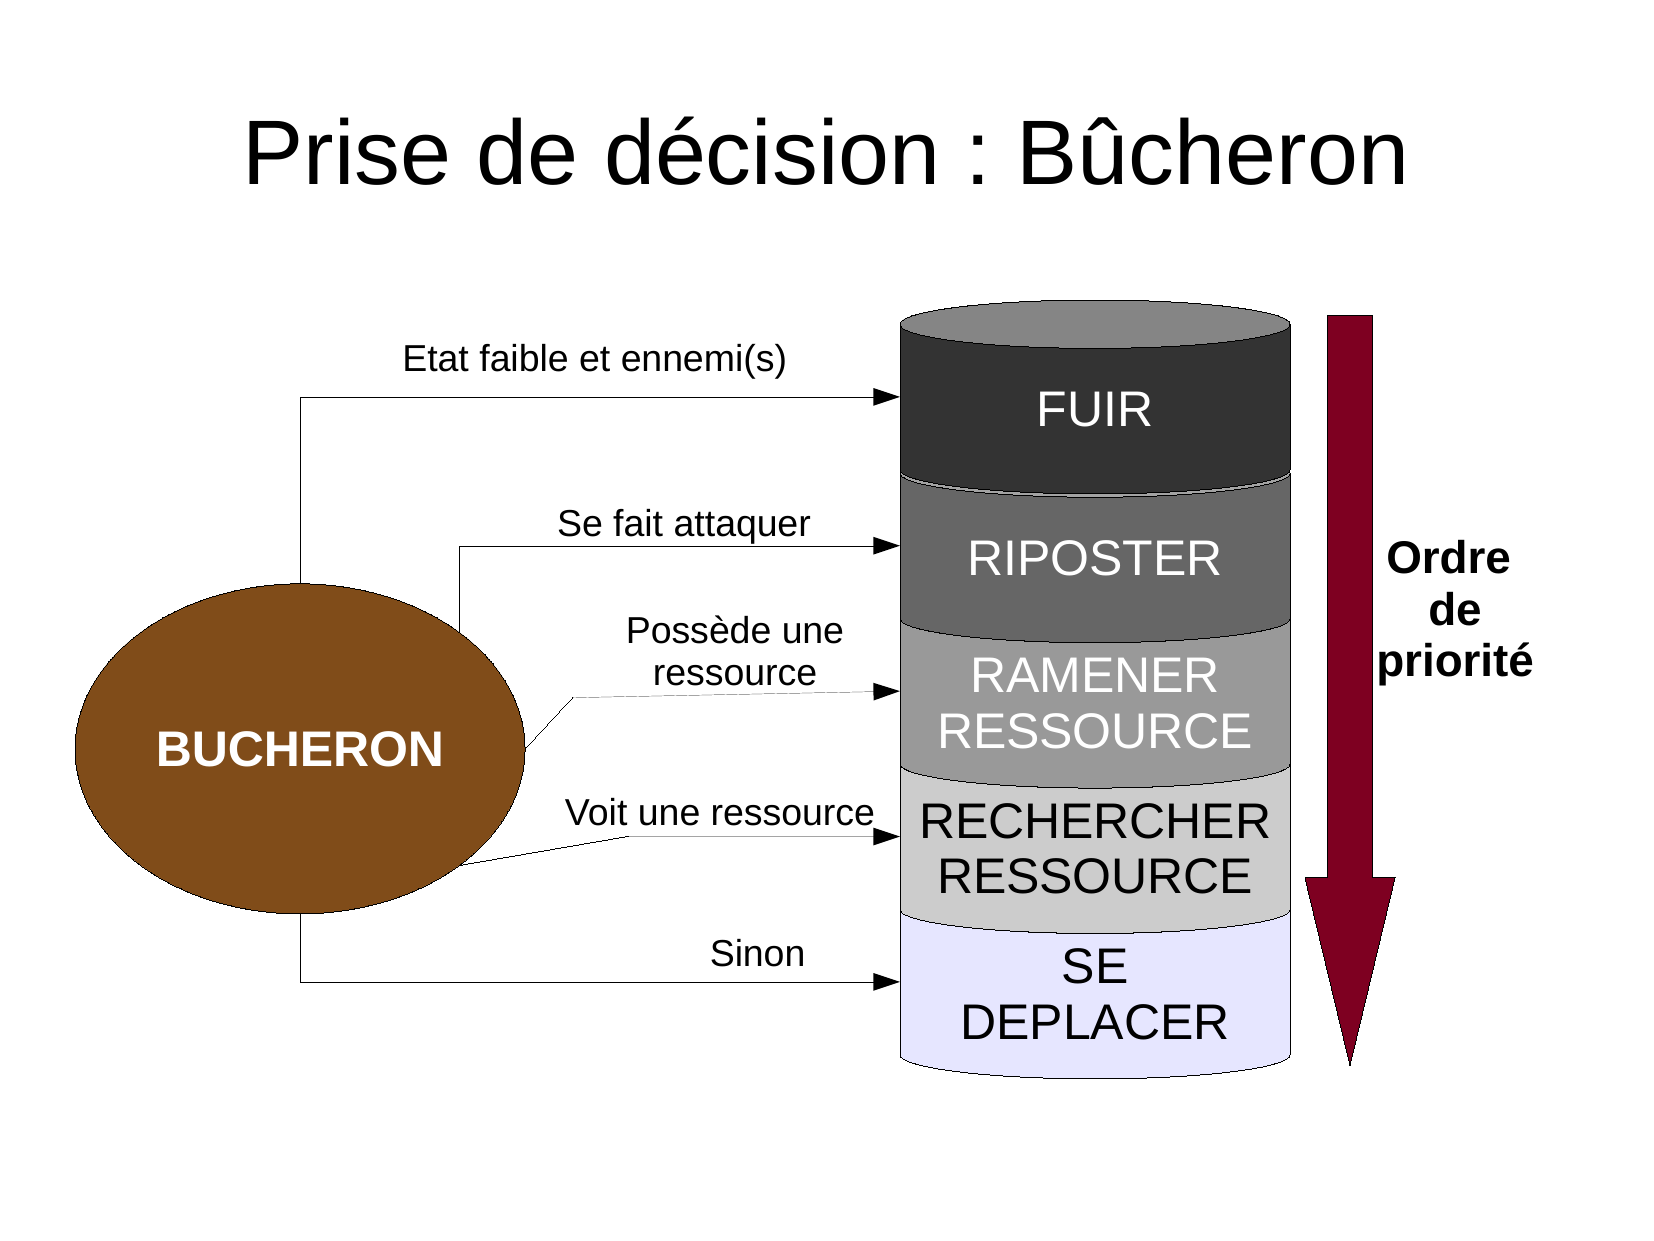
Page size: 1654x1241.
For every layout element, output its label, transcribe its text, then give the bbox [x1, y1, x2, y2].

text_box RECHERCHER RESSOURCE [900, 764, 1291, 934]
text_box RAMENER RESSOURCE [900, 619, 1291, 789]
text_box Se fait attaquer [459, 495, 910, 552]
title Prise de décision : Bûcheron [82, 49, 1571, 257]
text_box Etat faible et ennemi(s) [375, 330, 826, 387]
text_box Voit une ressource [495, 784, 946, 842]
text_box FUIR [900, 325, 1291, 494]
text_box SE DEPLACER [900, 912, 941, 925]
text_box Possède une ressource [570, 602, 901, 702]
text_box Ordre de priorité [1335, 525, 1576, 694]
text_box Sinon [435, 925, 1081, 982]
text_box [1305, 315, 1396, 1066]
text_box SE DEPLACER [900, 910, 1291, 1079]
text_box BUCHERON [75, 583, 526, 914]
text_box RIPOSTER [900, 474, 1291, 643]
